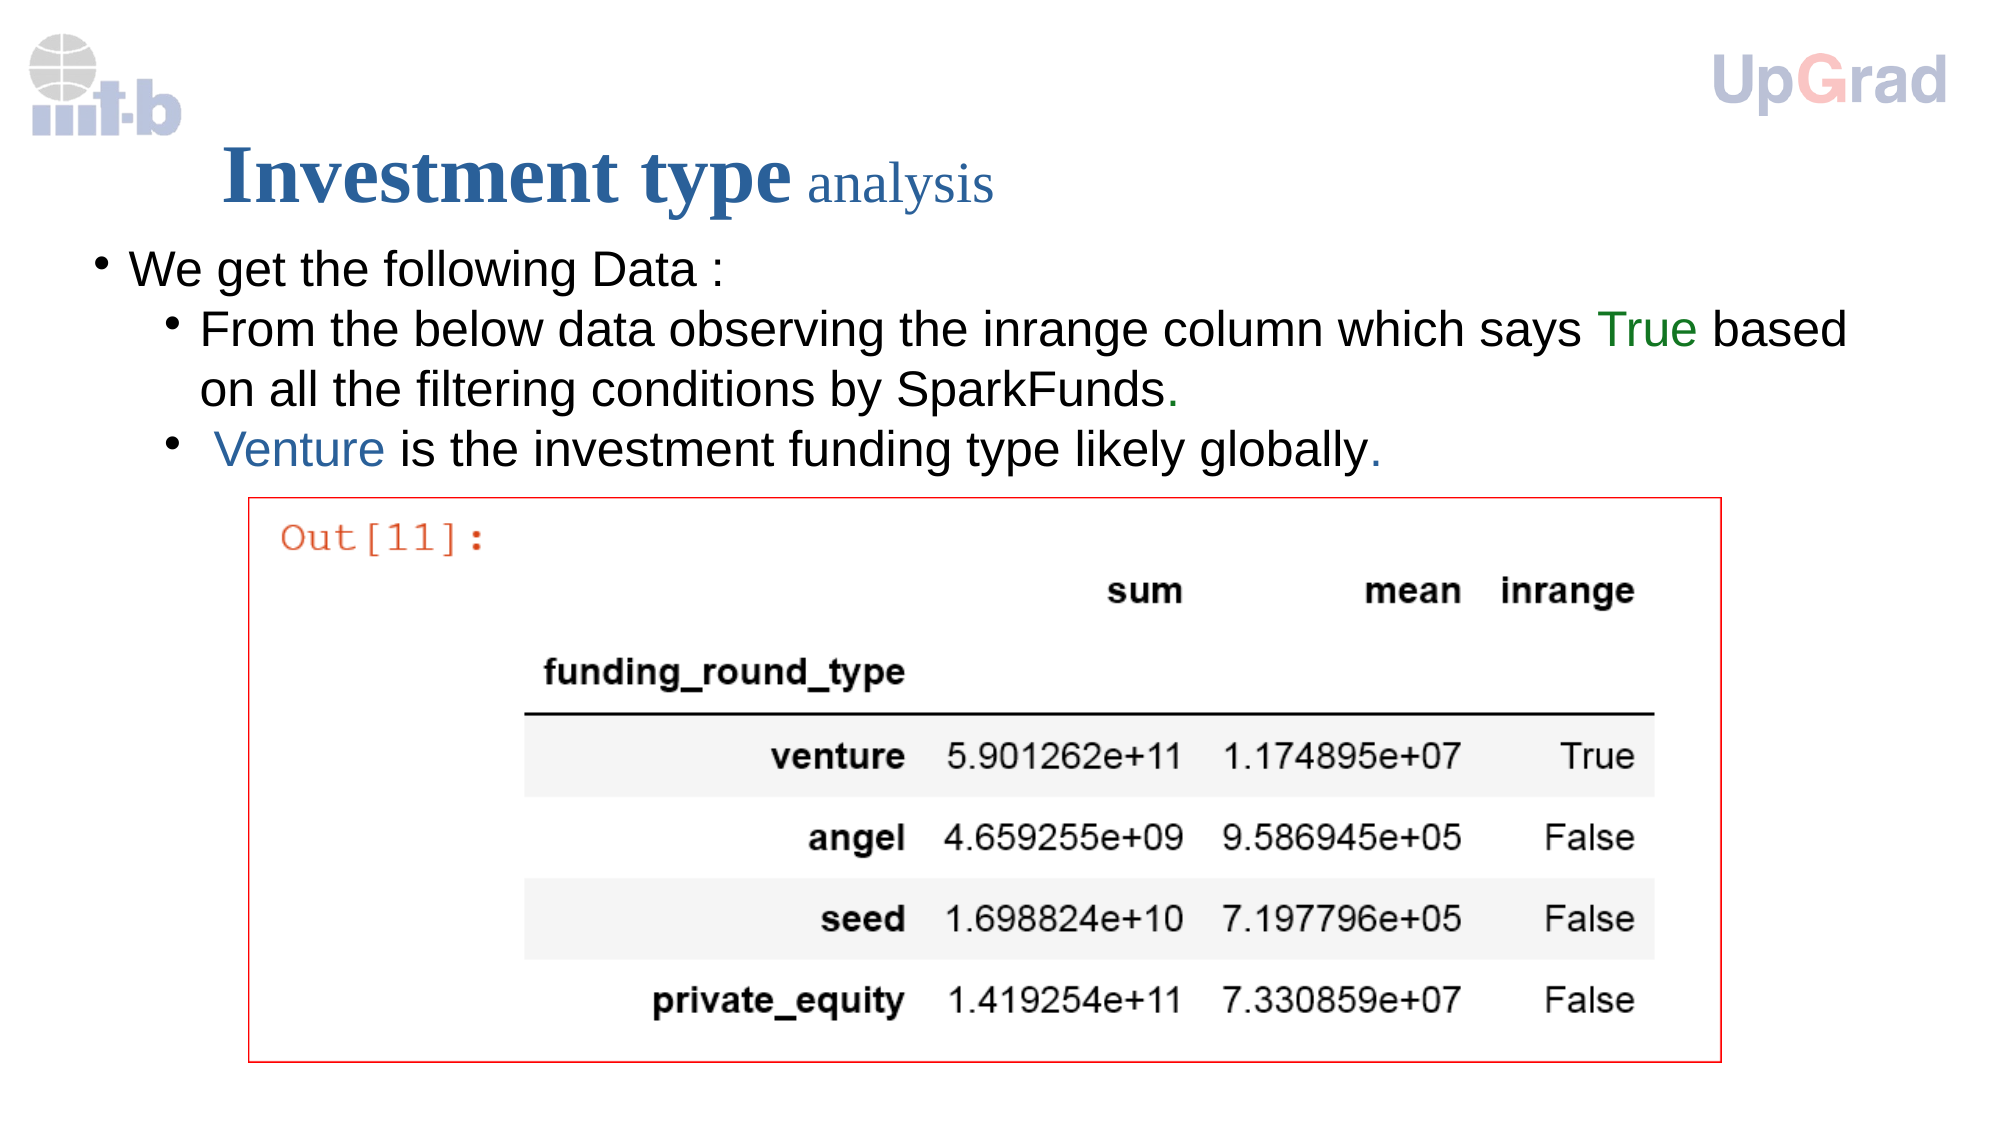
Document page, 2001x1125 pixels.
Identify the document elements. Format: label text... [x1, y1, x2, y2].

picture [248, 497, 1722, 1063]
text_box We get the following Data : From the below data observing the inrange column which says True based on all the filtering conditions by SparkFunds. Venture is the investment funding type likely globally. [93, 236, 1907, 998]
text_box Investment type analysis [186, 122, 1715, 228]
